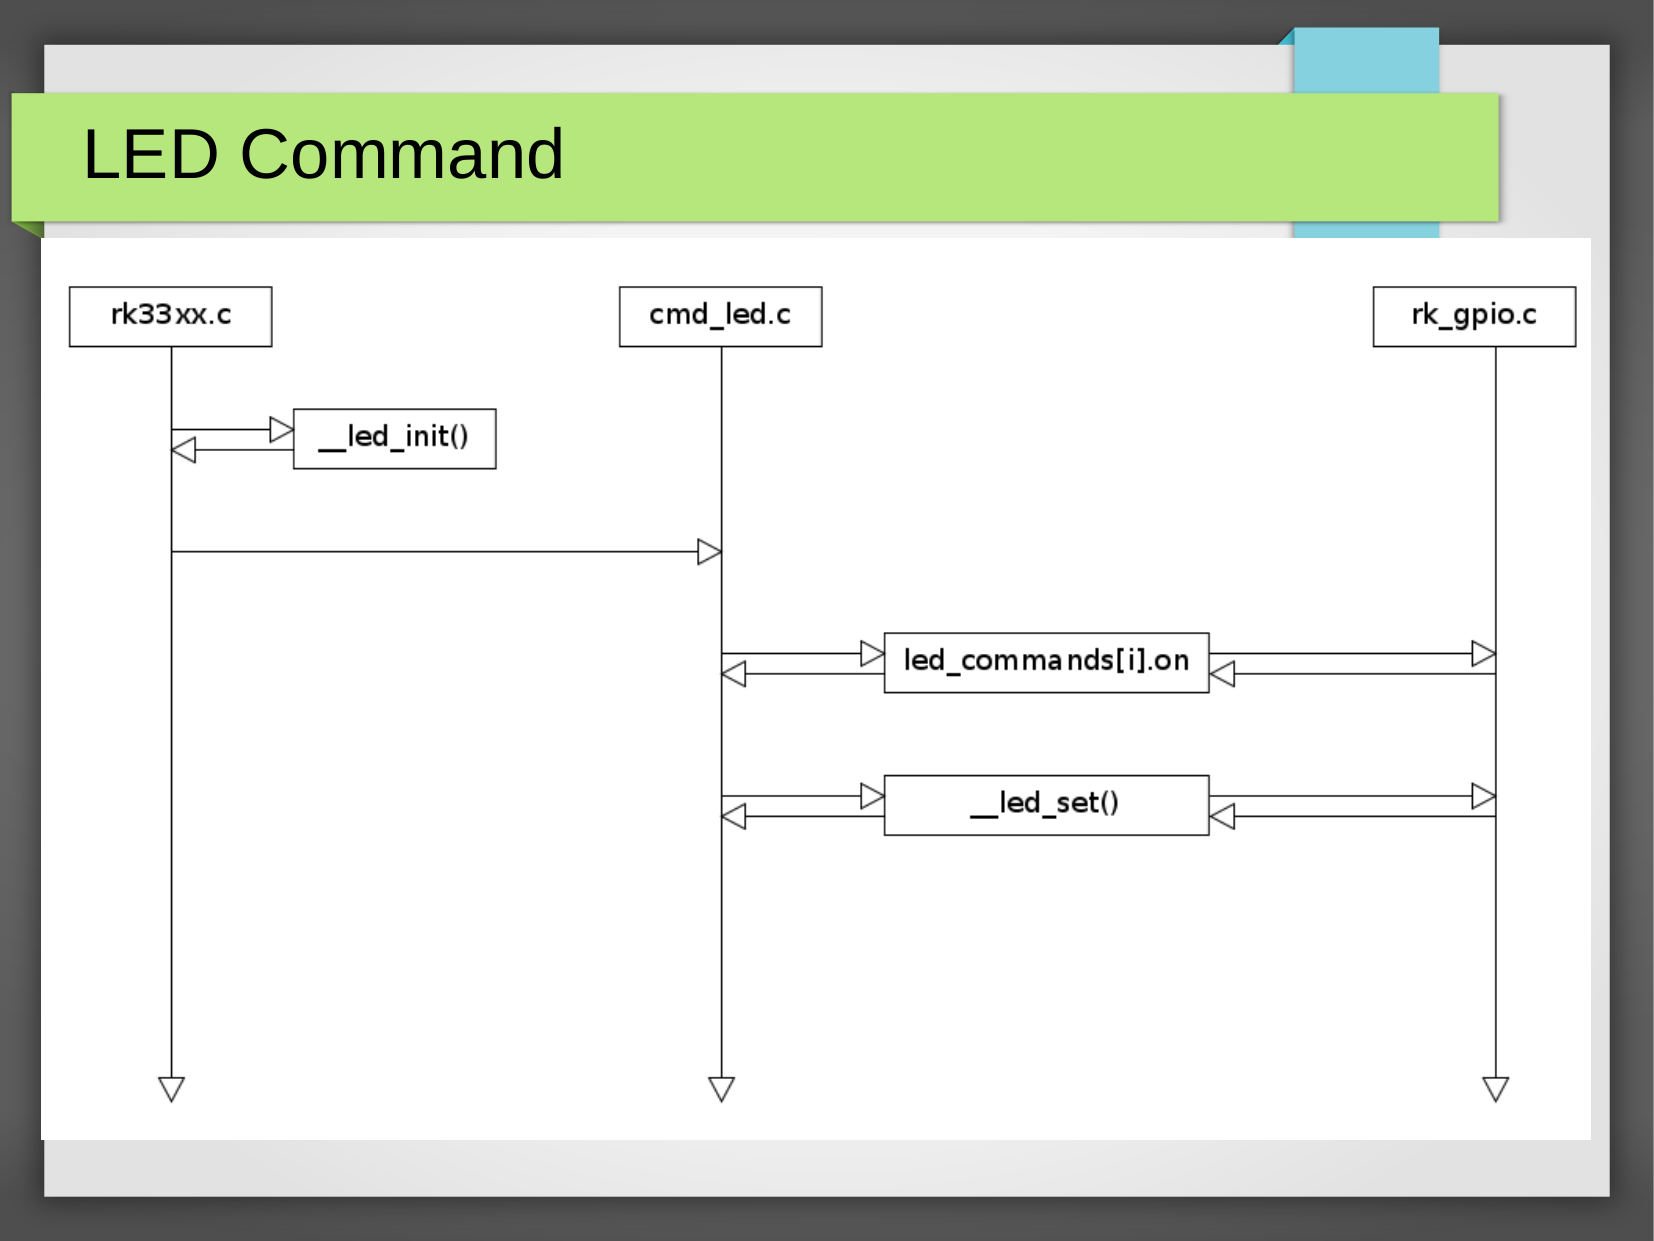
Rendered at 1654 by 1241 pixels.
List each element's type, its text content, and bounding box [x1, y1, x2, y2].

title LED Command [82, 94, 1264, 213]
picture [0, 0, 1654, 1241]
